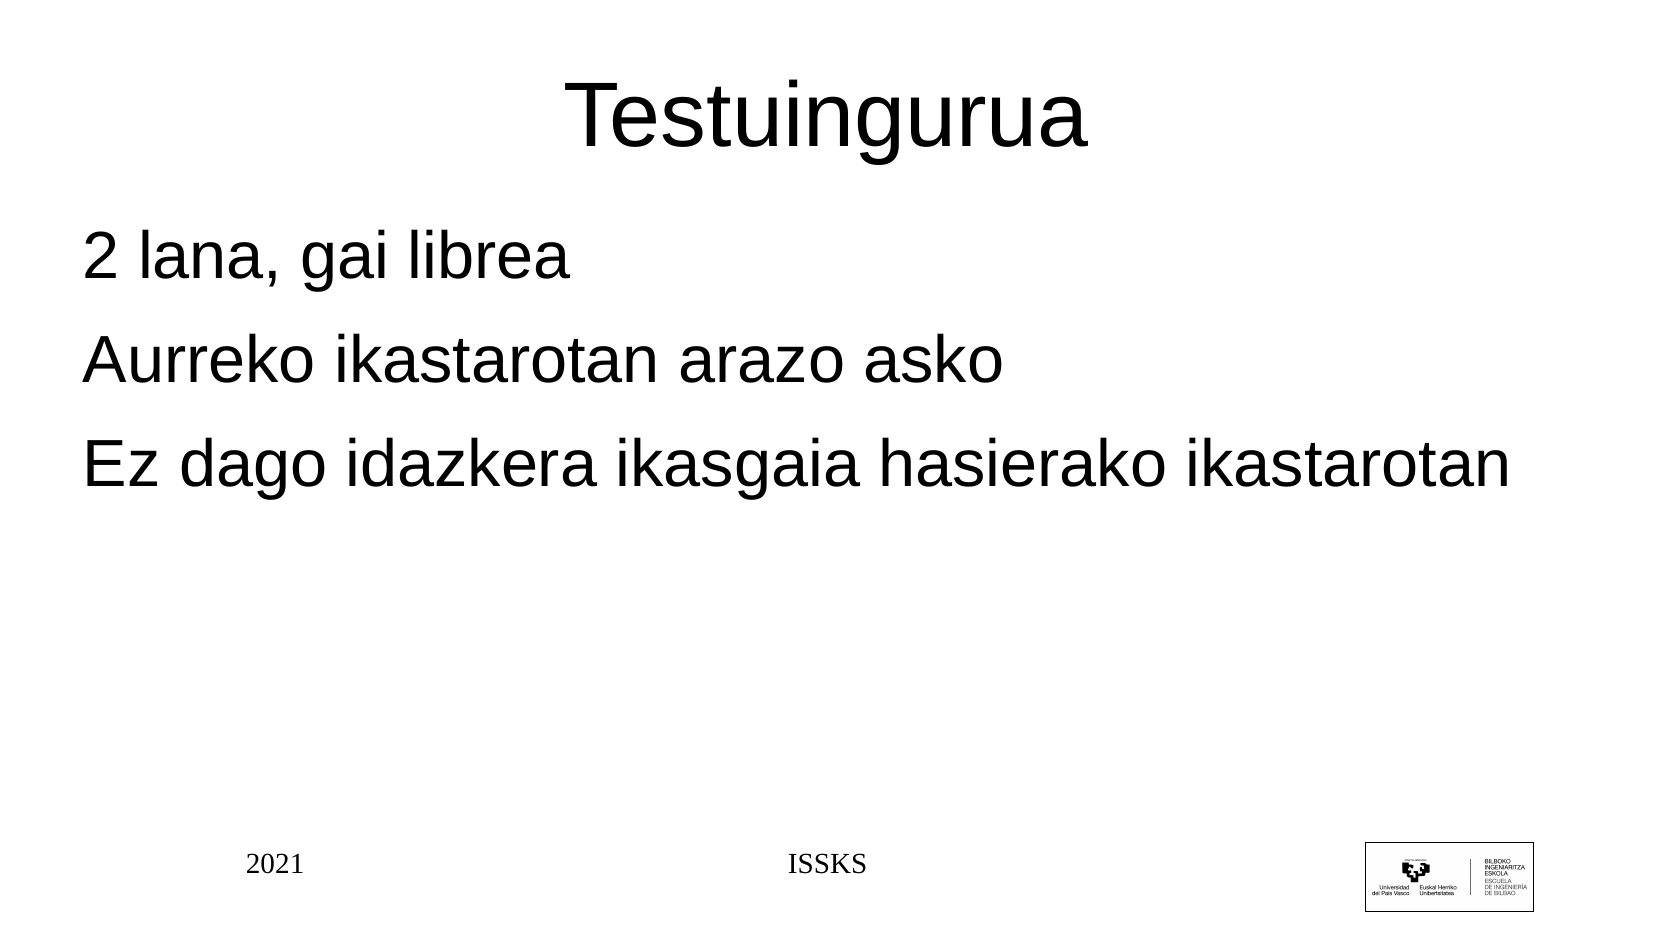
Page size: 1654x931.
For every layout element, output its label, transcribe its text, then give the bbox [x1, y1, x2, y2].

list 2 lana, gai librea Aurreko ikastarotan arazo asko Ez dago idazkera ikasgaia hasierako ikastarotan [82, 217, 1571, 758]
title Testuingurua [82, 37, 1571, 193]
picture [1366, 843, 1533, 911]
